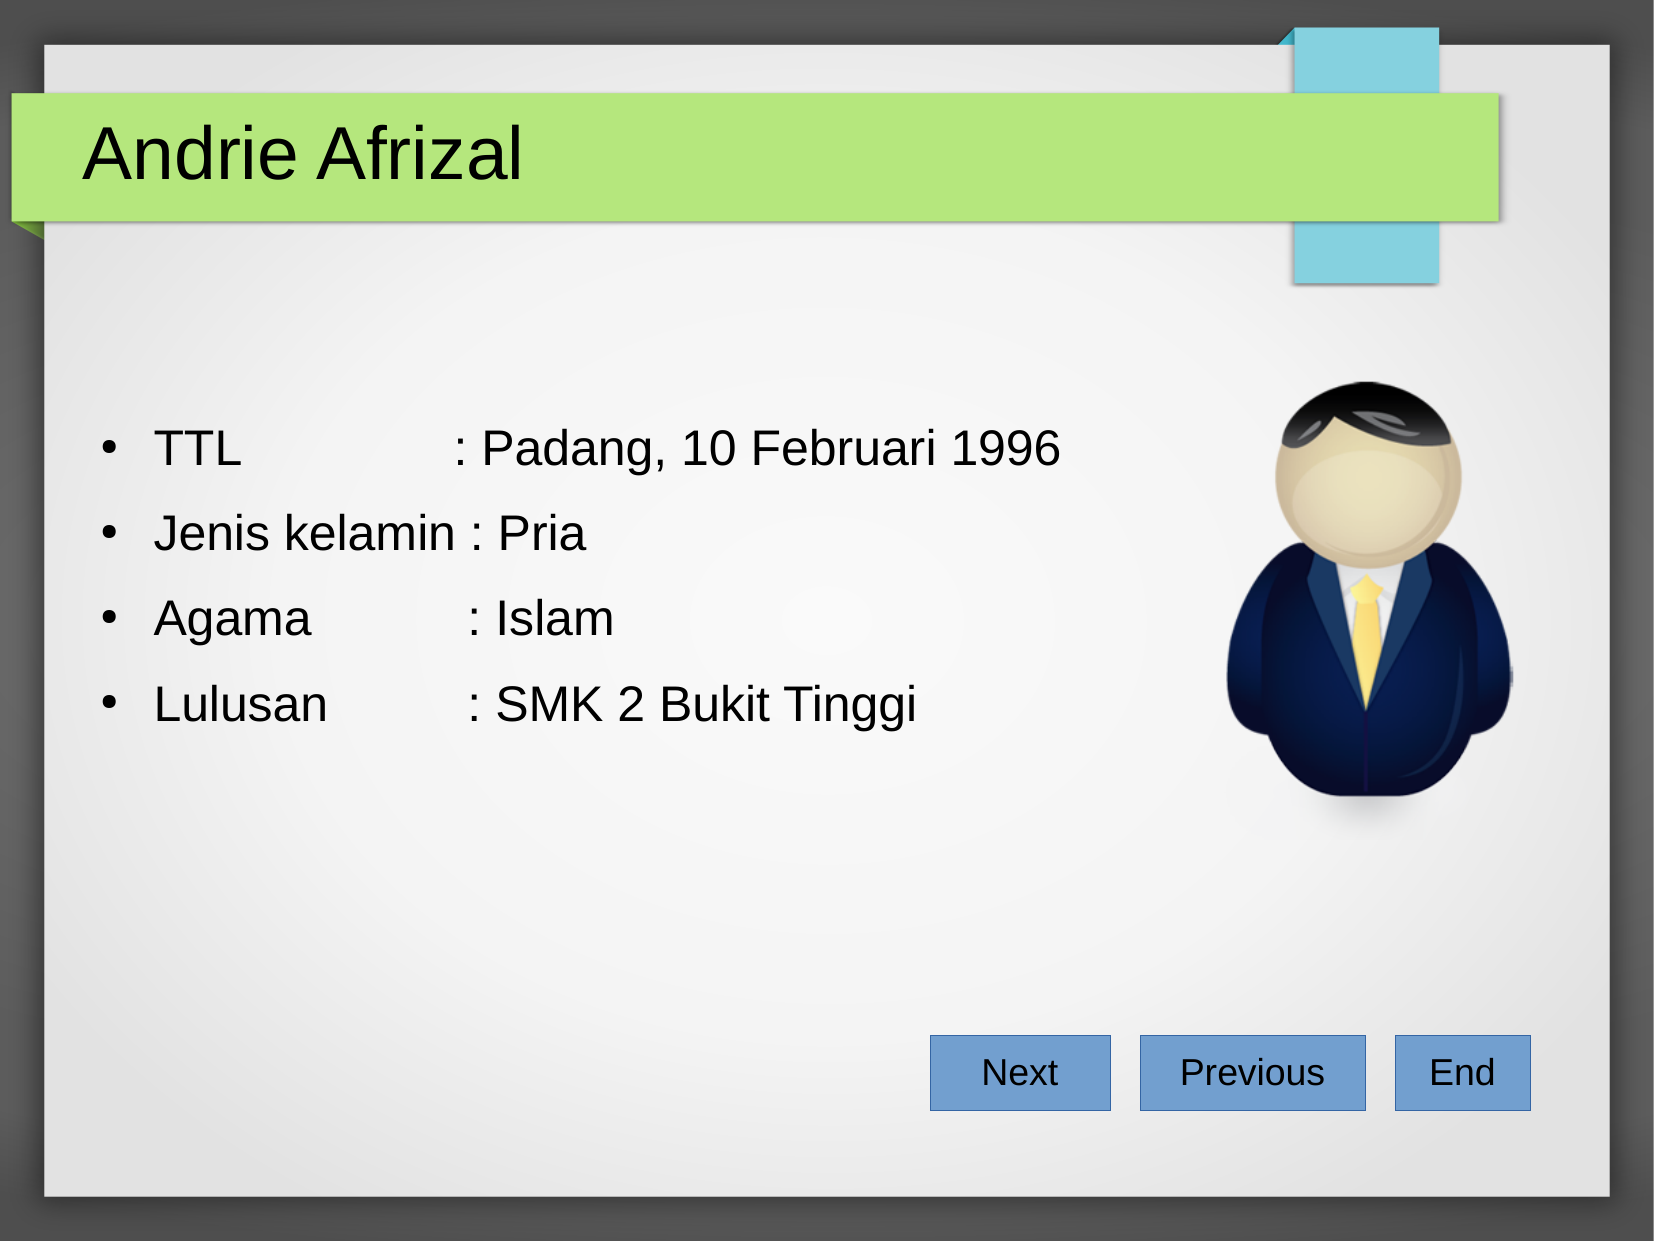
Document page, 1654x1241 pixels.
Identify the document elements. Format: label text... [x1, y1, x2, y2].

text_box Next [930, 1035, 1111, 1111]
picture [0, 0, 1654, 1241]
title Andrie Afrizal [82, 94, 1264, 213]
text_box End [1395, 1035, 1531, 1111]
list TTL : Padang, 10 Februari 1996 Jenis kelamin : Pria Agama : Islam Lulusan : SMK 2 Bukit Tinggi [82, 420, 1141, 1096]
text_box Previous [1140, 1035, 1366, 1111]
